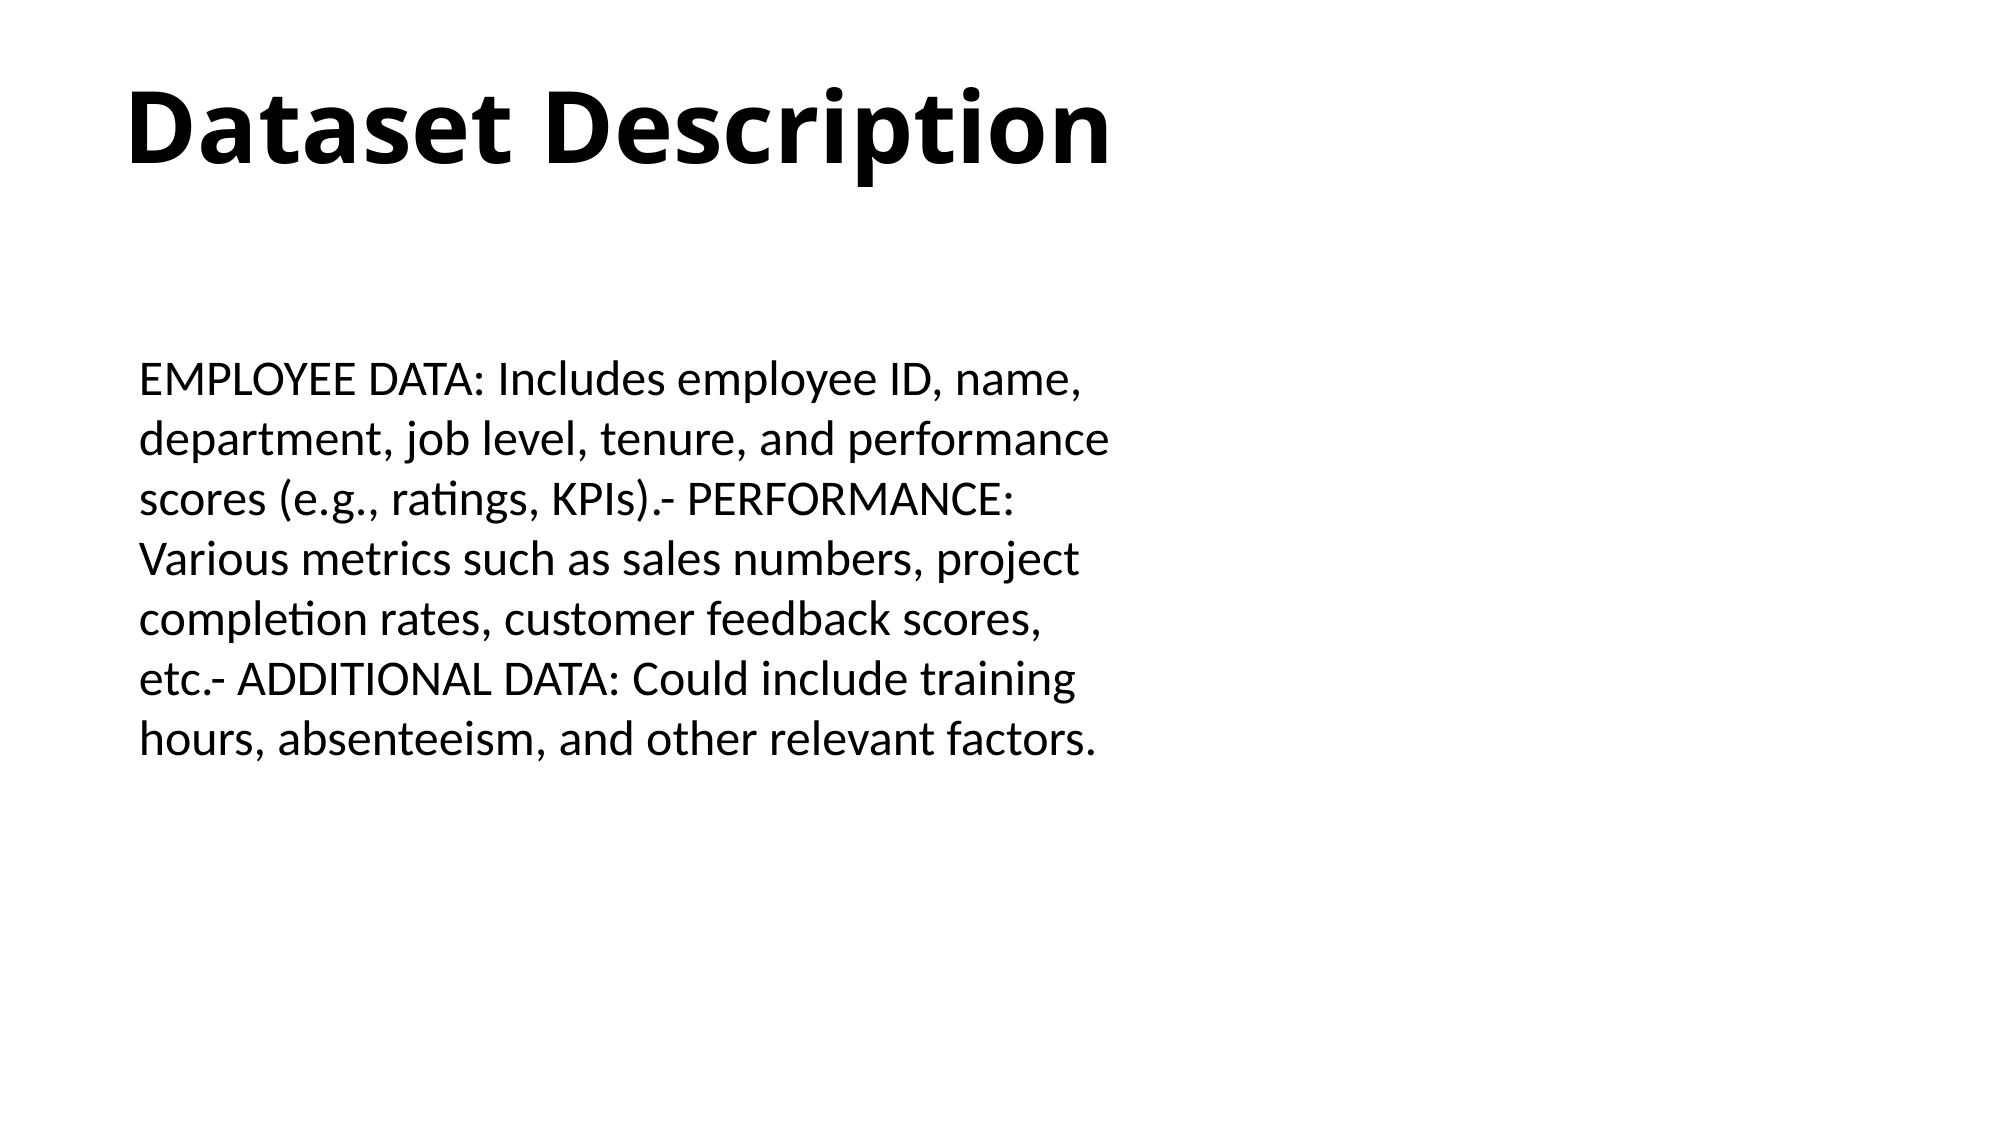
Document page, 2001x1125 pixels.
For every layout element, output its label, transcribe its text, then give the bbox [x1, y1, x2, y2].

text_box EMPLOYEE DATA: Includes employee ID, name, department, job level, tenure, and performance scores (e.g., ratings, KPIs).- PERFORMANCE: Various metrics such as sales numbers, project completion rates, customer feedback scores, etc.- ADDITIONAL DATA: Could include training hours, absenteeism, and other relevant factors. [123, 337, 1152, 777]
title Dataset Description [123, 63, 1877, 188]
